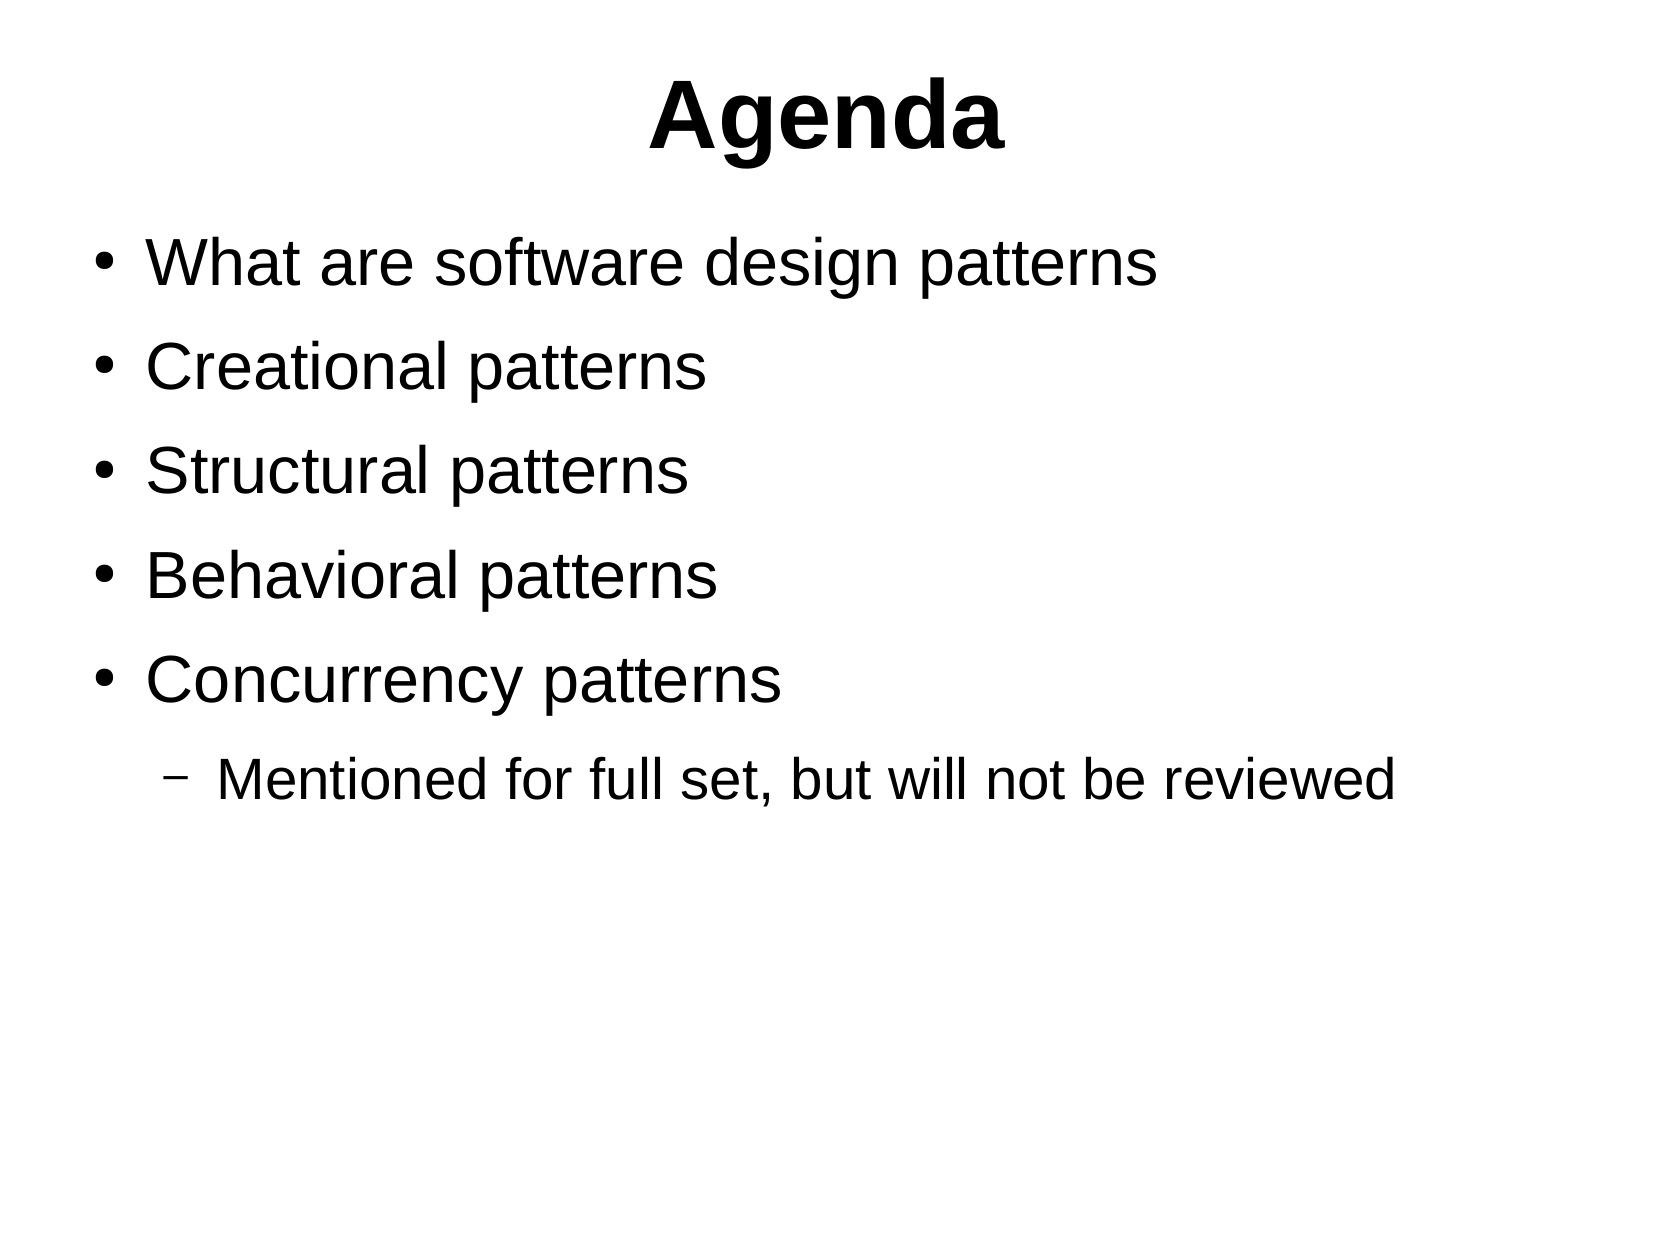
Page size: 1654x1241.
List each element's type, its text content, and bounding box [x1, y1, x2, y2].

list What are software design patterns Creational patterns Structural patterns Behavioral patterns Concurrency patterns Mentioned for full set, but will not be reviewed [75, 225, 1539, 1186]
title Agenda [82, 60, 1571, 170]
